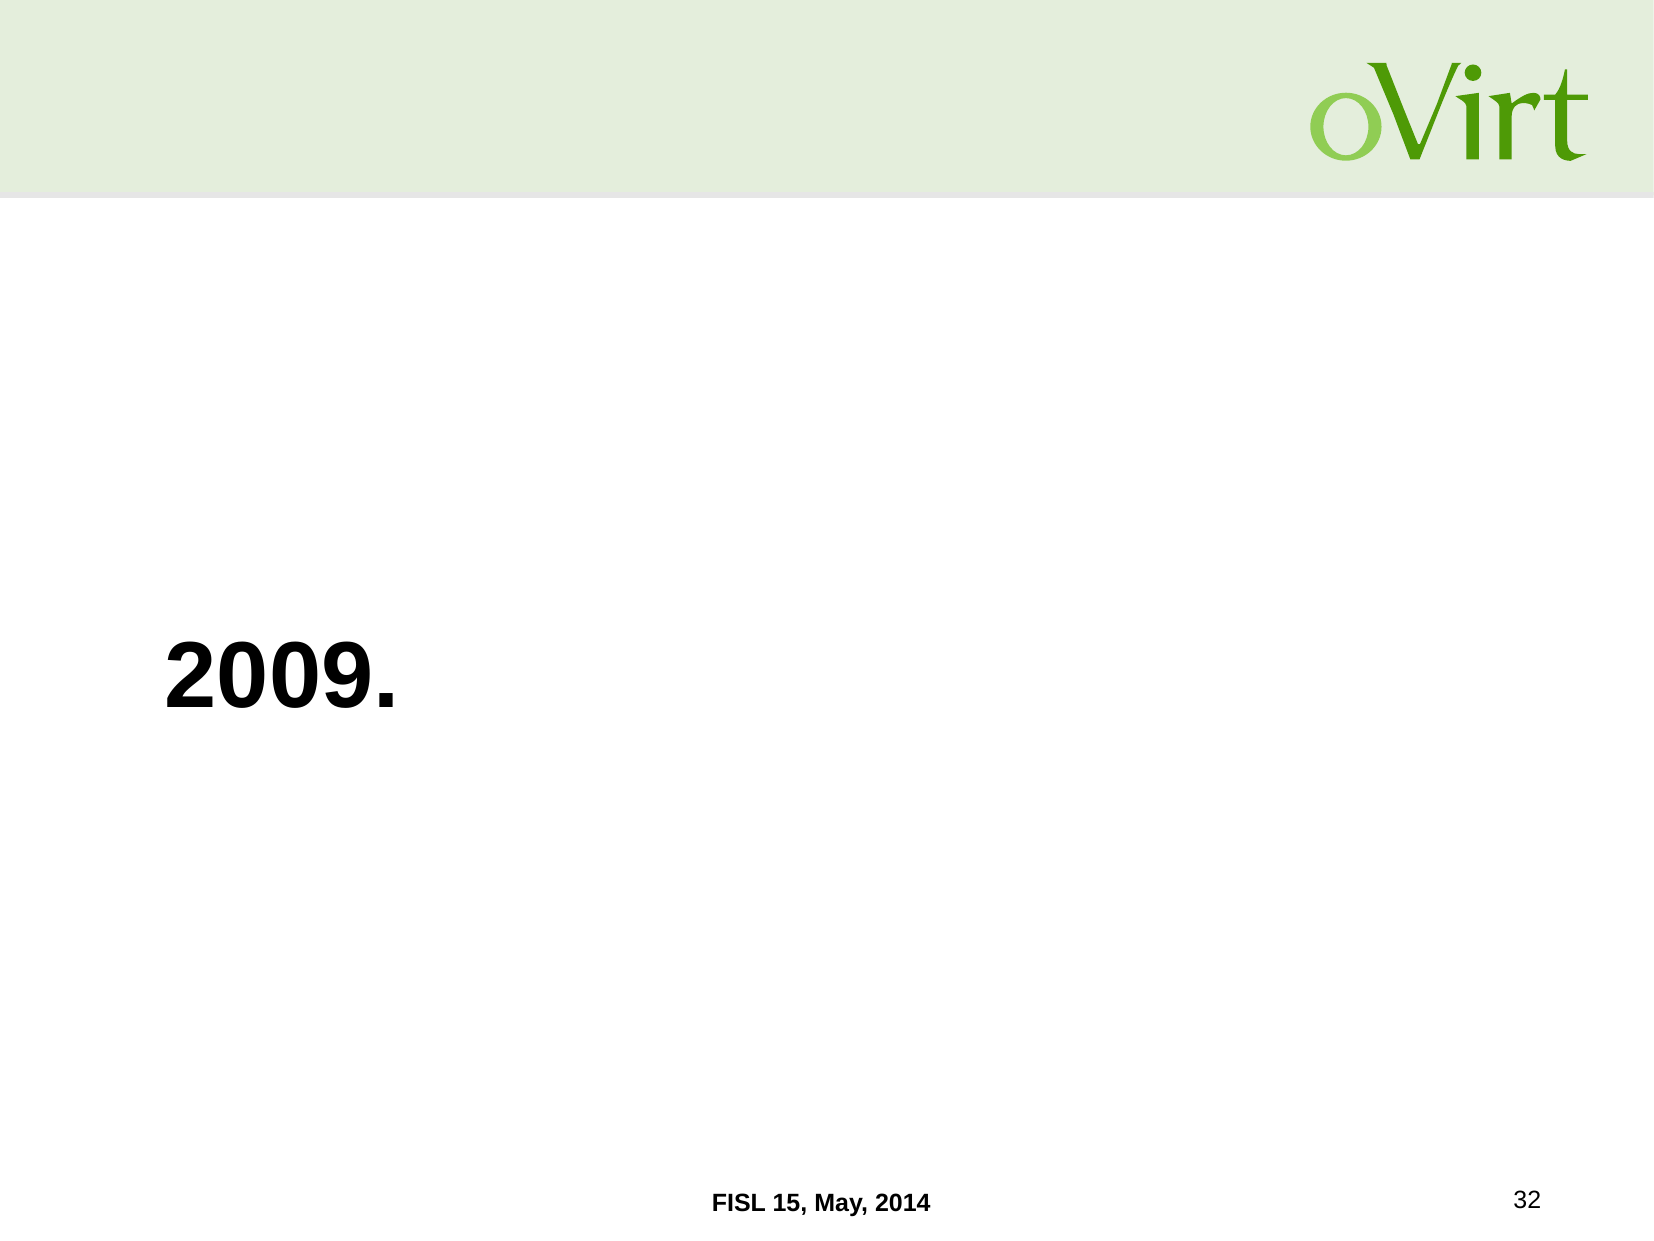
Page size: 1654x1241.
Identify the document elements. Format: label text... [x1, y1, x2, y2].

text_box 2009. [150, 615, 1654, 750]
